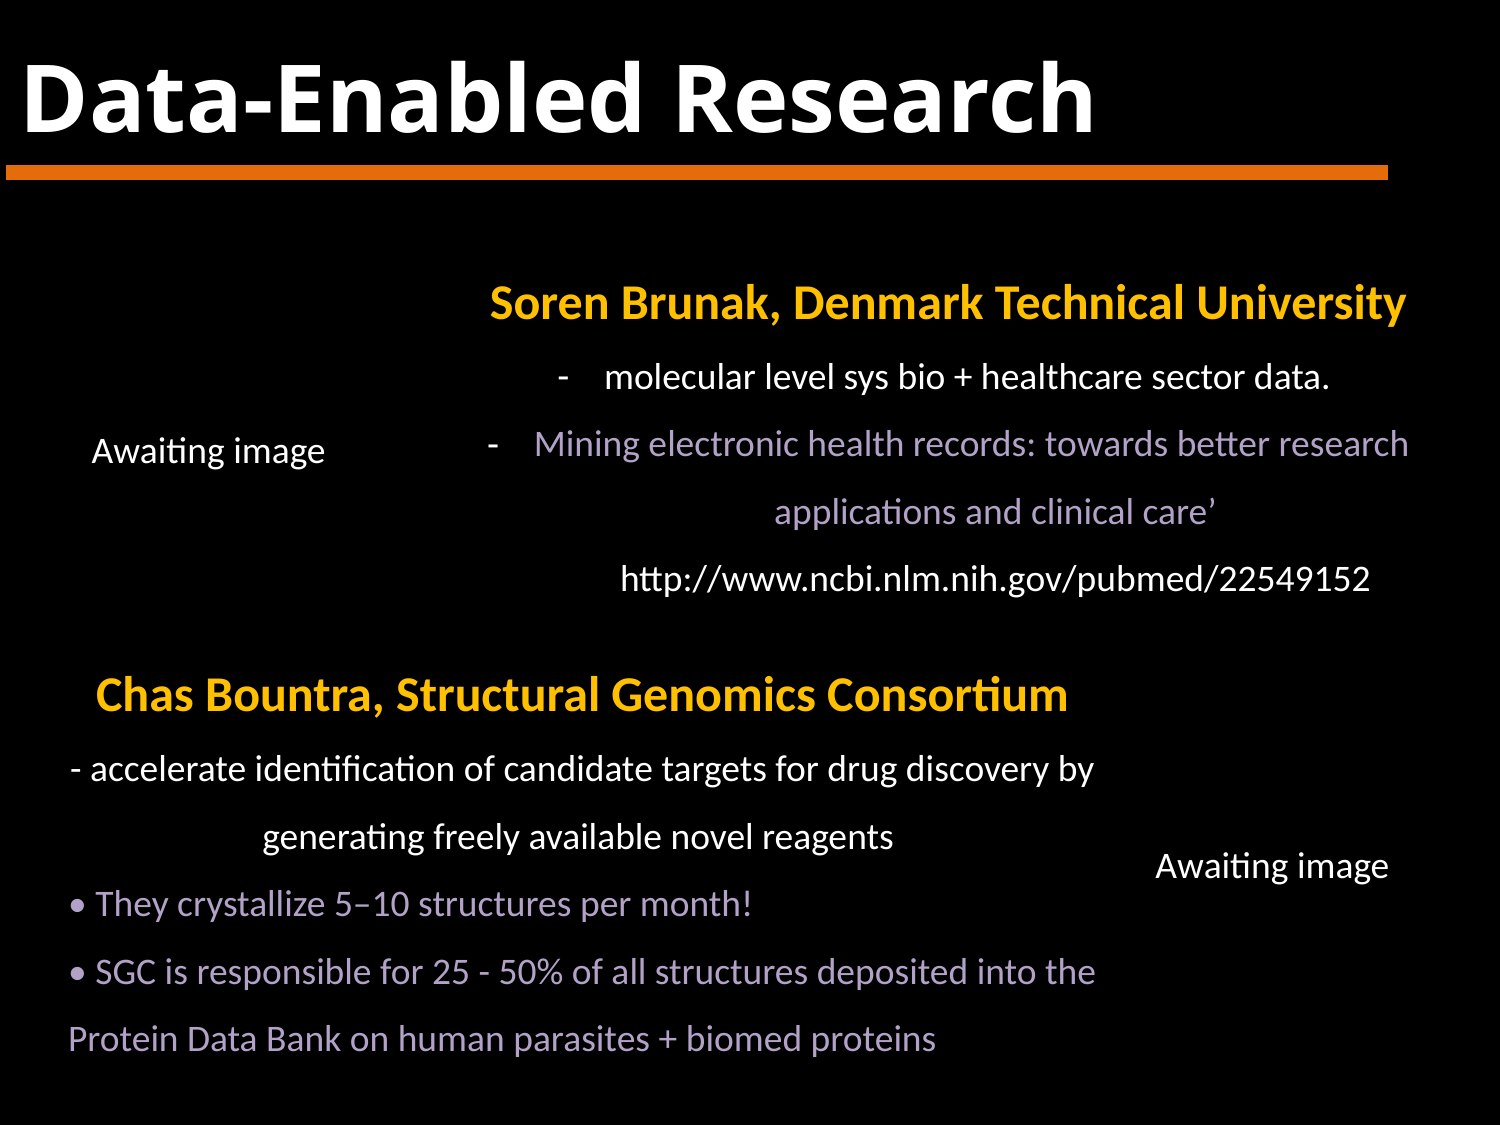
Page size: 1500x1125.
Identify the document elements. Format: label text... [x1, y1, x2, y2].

text_box Awaiting image [76, 418, 379, 480]
text_box Awaiting image [1140, 833, 1430, 894]
text_box Data-Enabled Research [4, 31, 1436, 161]
text_box Chas Bountra, Structural Genomics Consortium - accelerate identification of candidate targets for drug discovery by generating freely available novel reagents • They crystallize 5–10 structures per month! • SGC is responsible for 25 - 50% of all structures deposited into the Protein Data Bank on human parasites + biomed proteins [53, 654, 1116, 1067]
text_box Soren Brunak, Denmark Technical University molecular level sys bio + healthcare sector data. Mining electronic health records: towards better research applications and clinical care’ http://www.ncbi.nlm.nih.gov/pubmed/22549152 [466, 232, 1431, 607]
